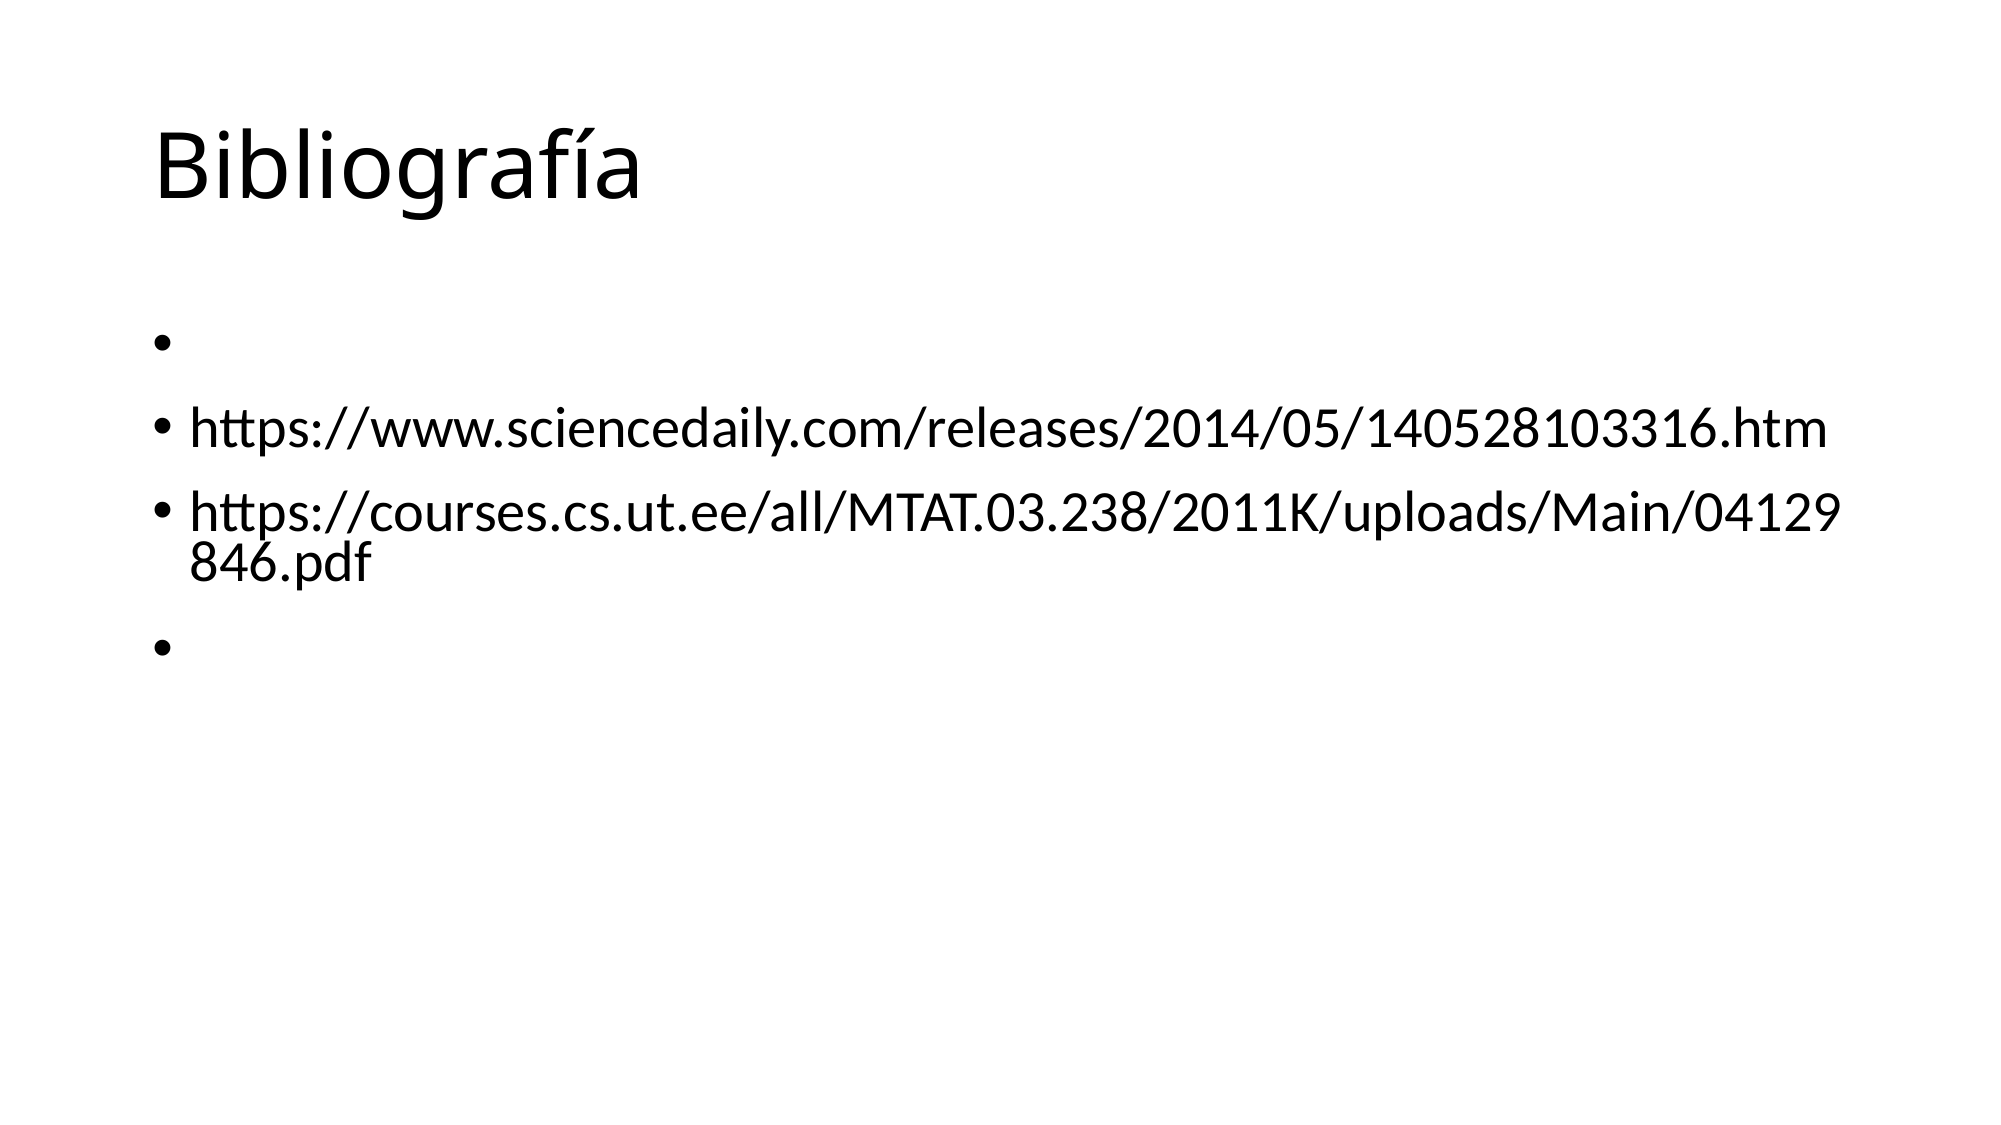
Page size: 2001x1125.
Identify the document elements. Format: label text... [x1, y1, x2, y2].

list https://www.sciencedaily.com/releases/2014/05/140528103316.htm https://courses.cs.ut.ee/all/MTAT.03.238/2011K/uploads/Main/04129846.pdf [137, 299, 1863, 1014]
title Bibliografía [137, 59, 1863, 278]
